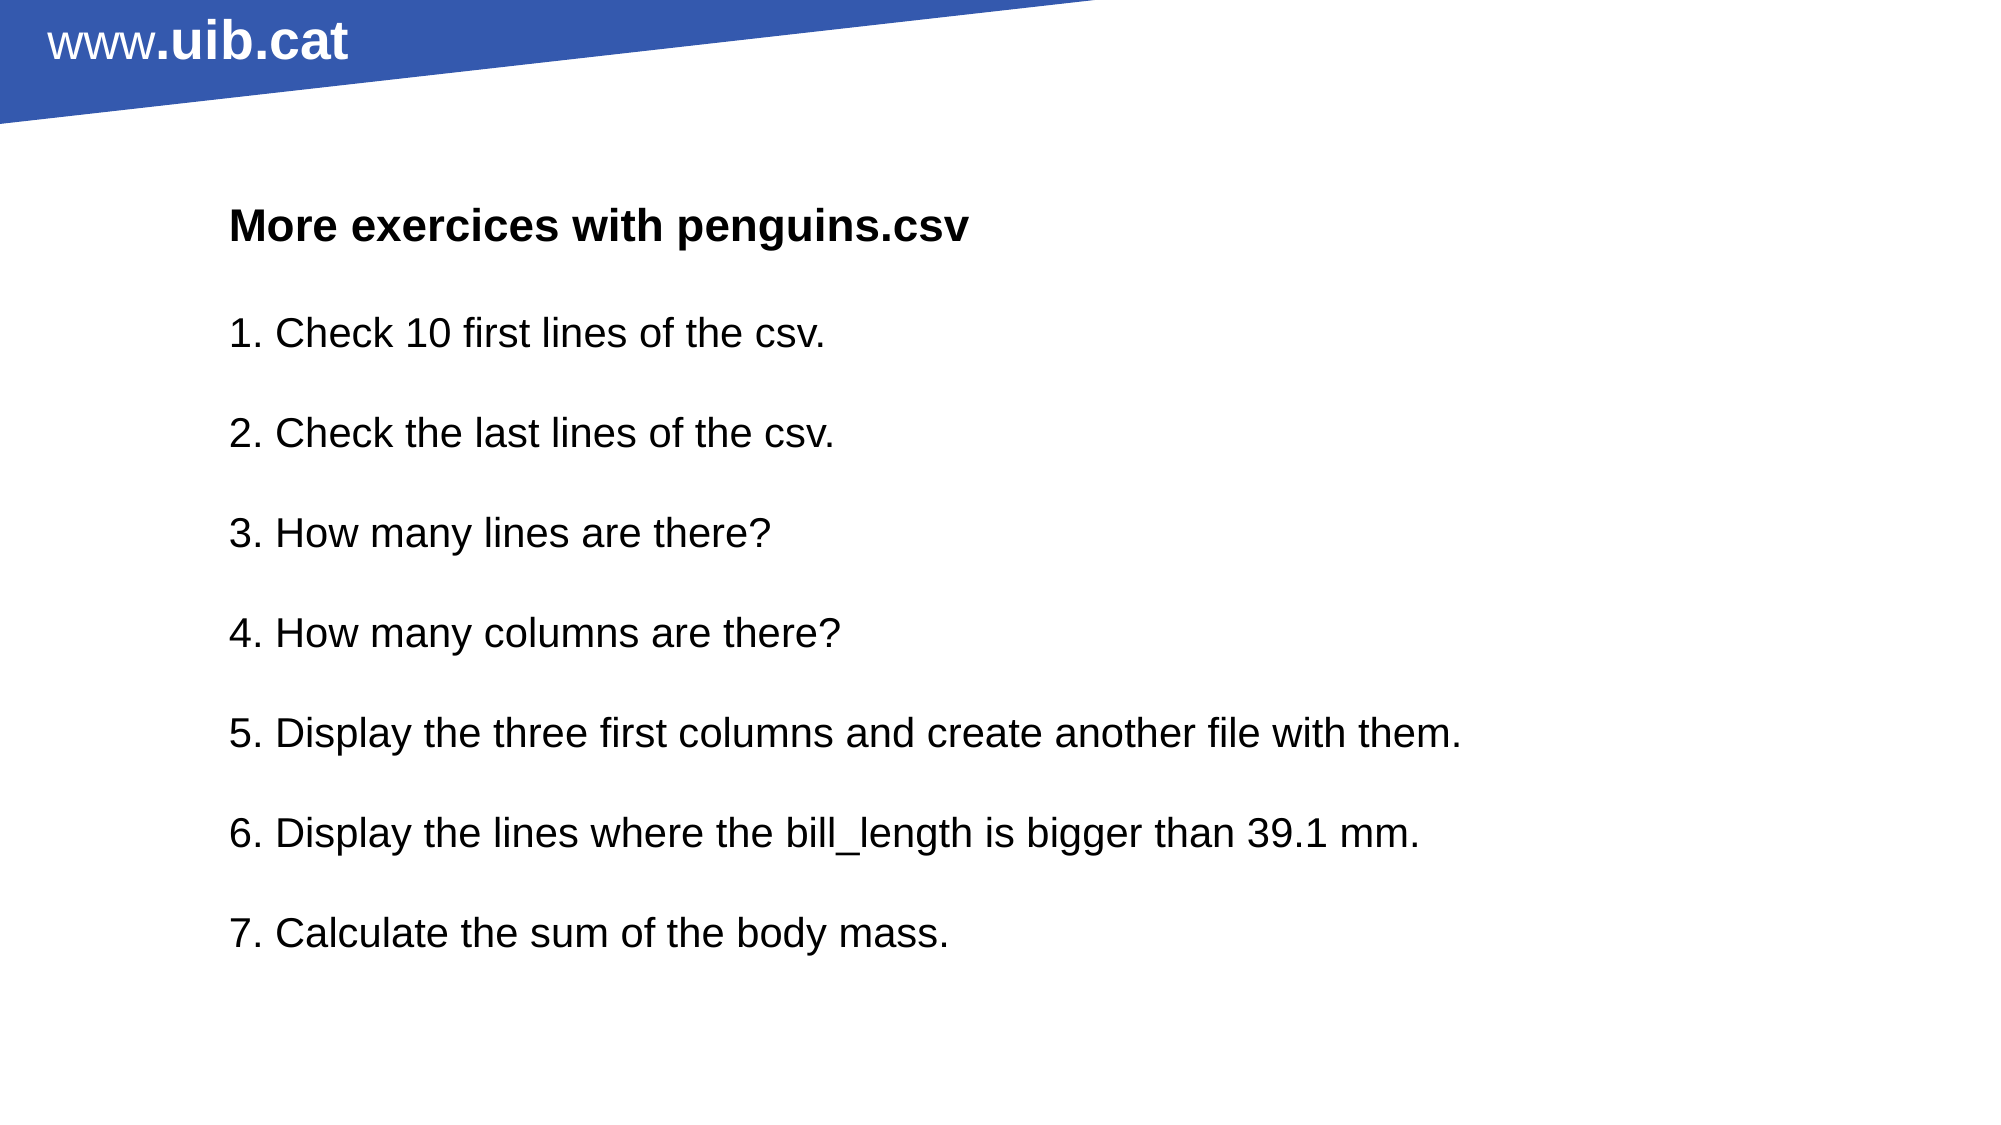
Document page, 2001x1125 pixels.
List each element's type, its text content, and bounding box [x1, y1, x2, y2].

text_box More exercices with penguins.csv 1. Check 10 first lines of the csv. 2. Check the last lines of the csv. 3. How many lines are there? 4. How many columns are there? 5. Display the three first columns and create another file with them. 6. Display the lines where the bill_length is bigger than 39.1 mm. 7. Calculate the sum of the body mass. [214, 188, 1743, 945]
